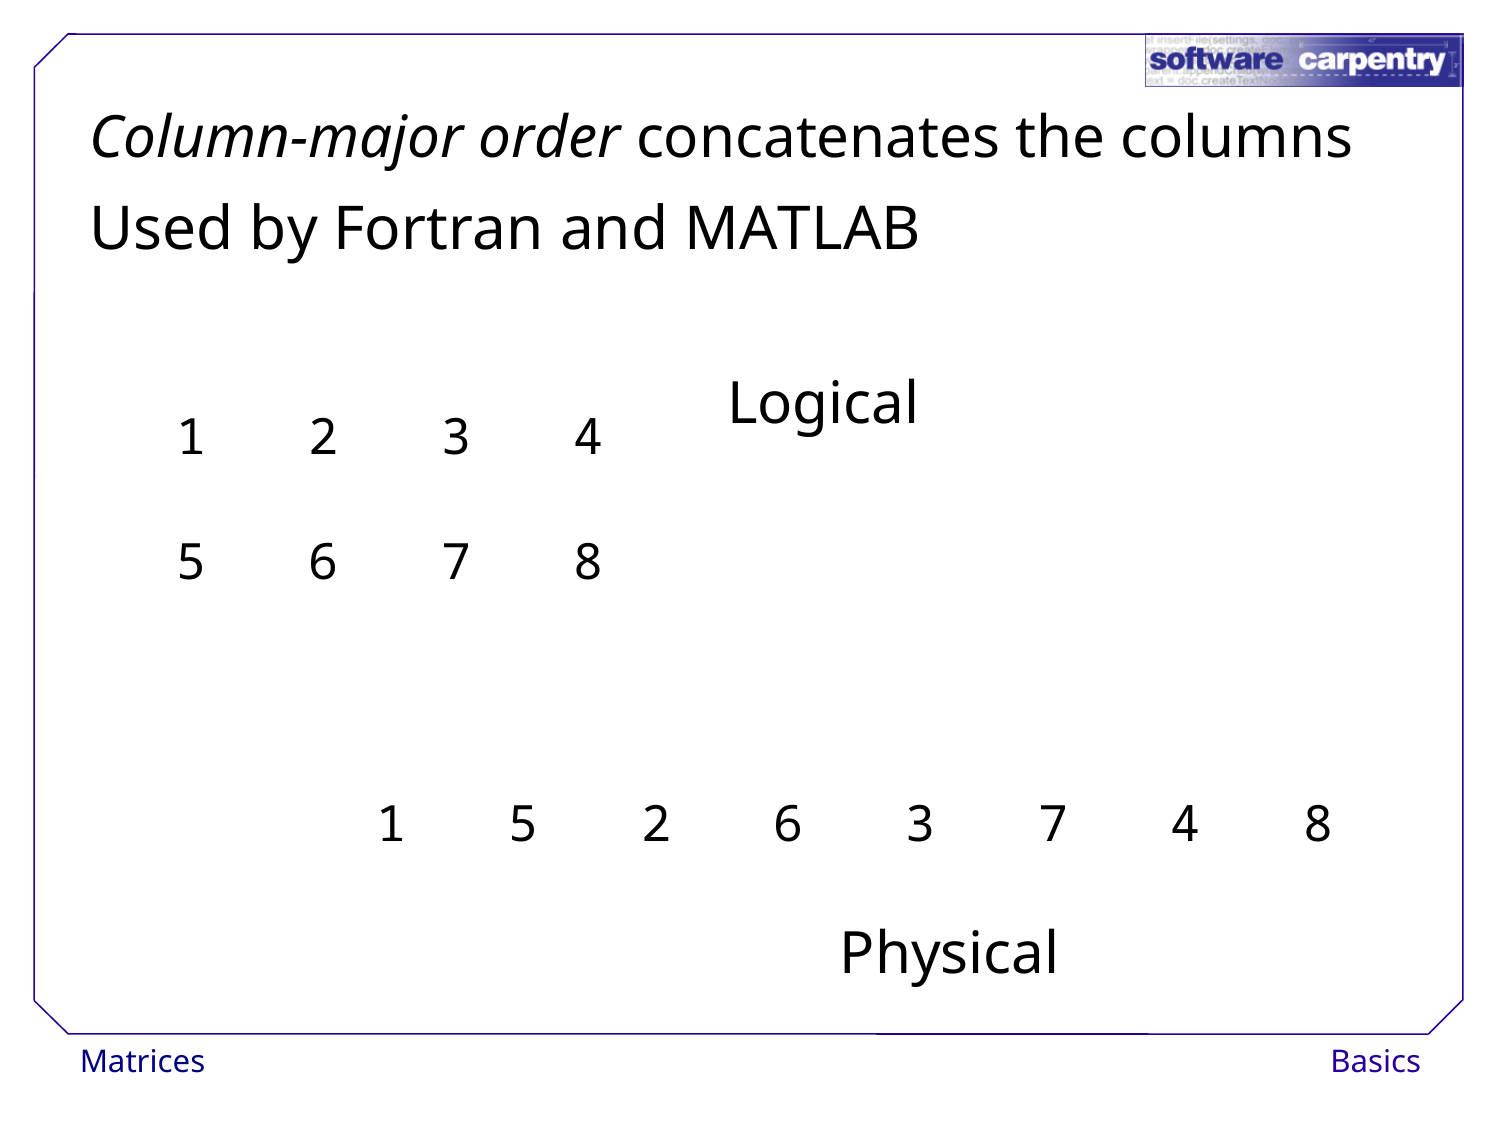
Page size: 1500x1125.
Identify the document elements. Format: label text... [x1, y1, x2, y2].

table_header 5 [458, 763, 590, 887]
text_box Physical [824, 924, 1075, 1038]
table_cell 5 [125, 500, 258, 625]
table_header 2 [258, 375, 390, 500]
table_header 1 [125, 375, 258, 500]
table_header 6 [722, 763, 855, 887]
table_header 4 [1119, 763, 1252, 887]
picture [1145, 33, 1464, 87]
text_box Column-major order concatenates the columns Used by Fortran and MATLAB [75, 99, 1426, 300]
table_cell 6 [258, 500, 390, 625]
table_header 1 [325, 763, 458, 887]
table_cell 8 [522, 500, 655, 625]
text_box Logical [712, 374, 963, 488]
table_header 3 [855, 763, 987, 887]
table_header 8 [1252, 763, 1384, 887]
table_header 4 [522, 375, 655, 500]
table_cell 7 [390, 500, 522, 625]
table_header 3 [390, 375, 522, 500]
table_header 7 [987, 763, 1119, 887]
table_header 2 [590, 763, 722, 887]
